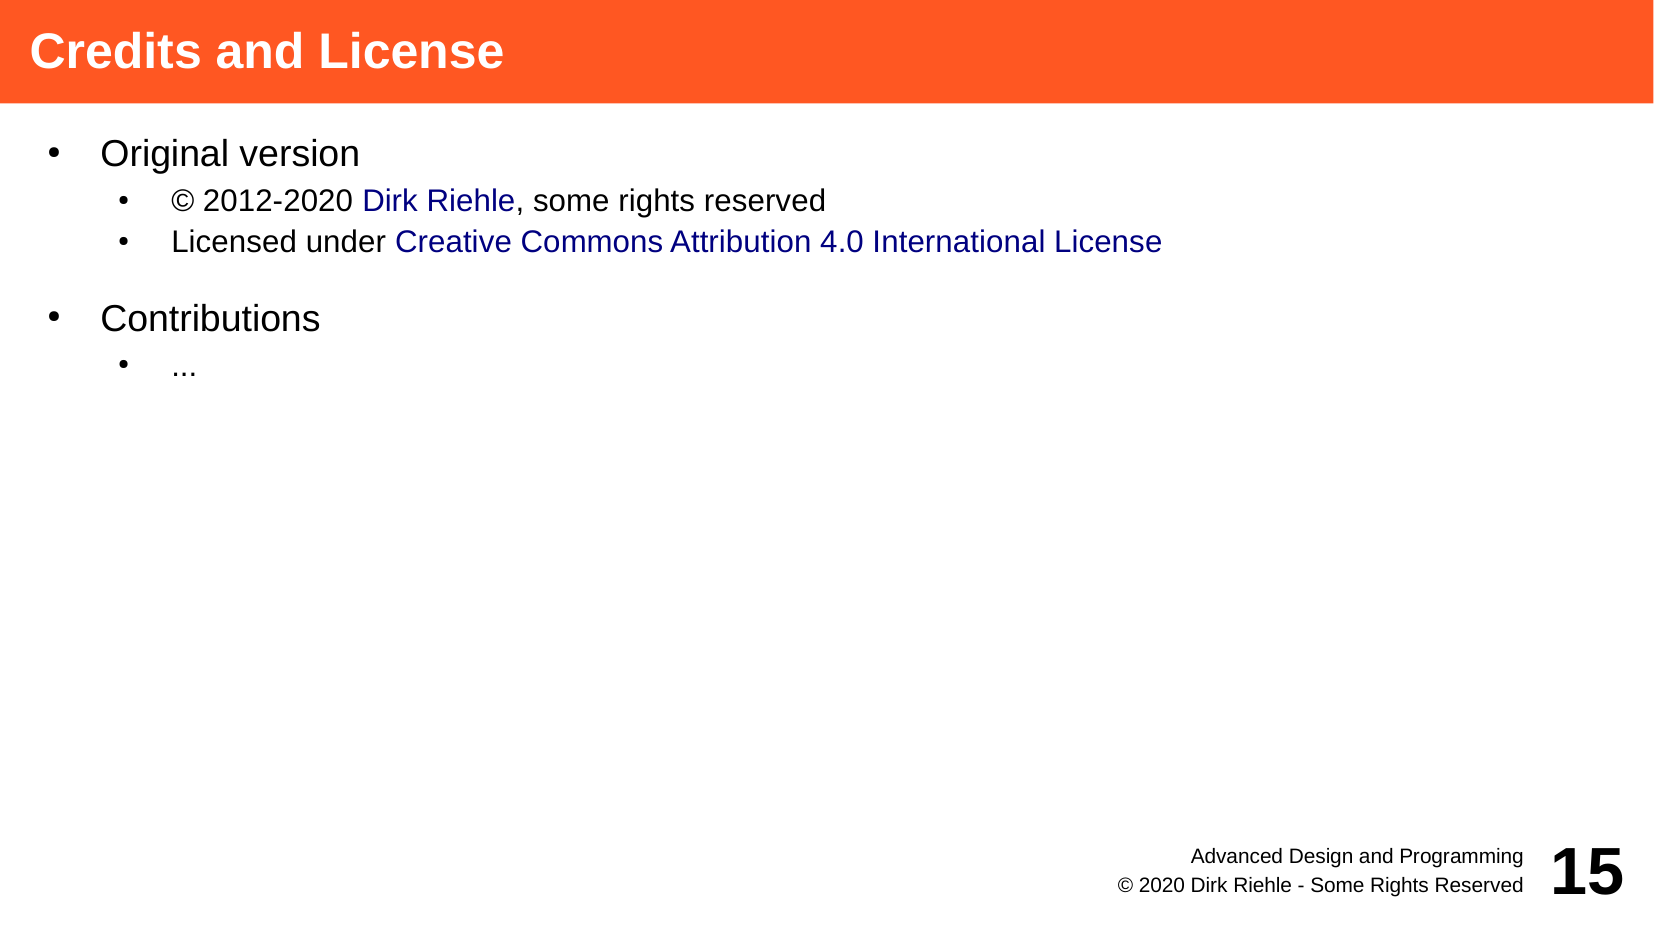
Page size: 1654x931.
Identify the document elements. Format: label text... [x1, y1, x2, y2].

list Original version © 2012-2020 Dirk Riehle, some rights reserved Licensed under Creative Commons Attribution 4.0 International License Contributions ... [29, 132, 1625, 813]
title Credits and License [0, 0, 1654, 104]
